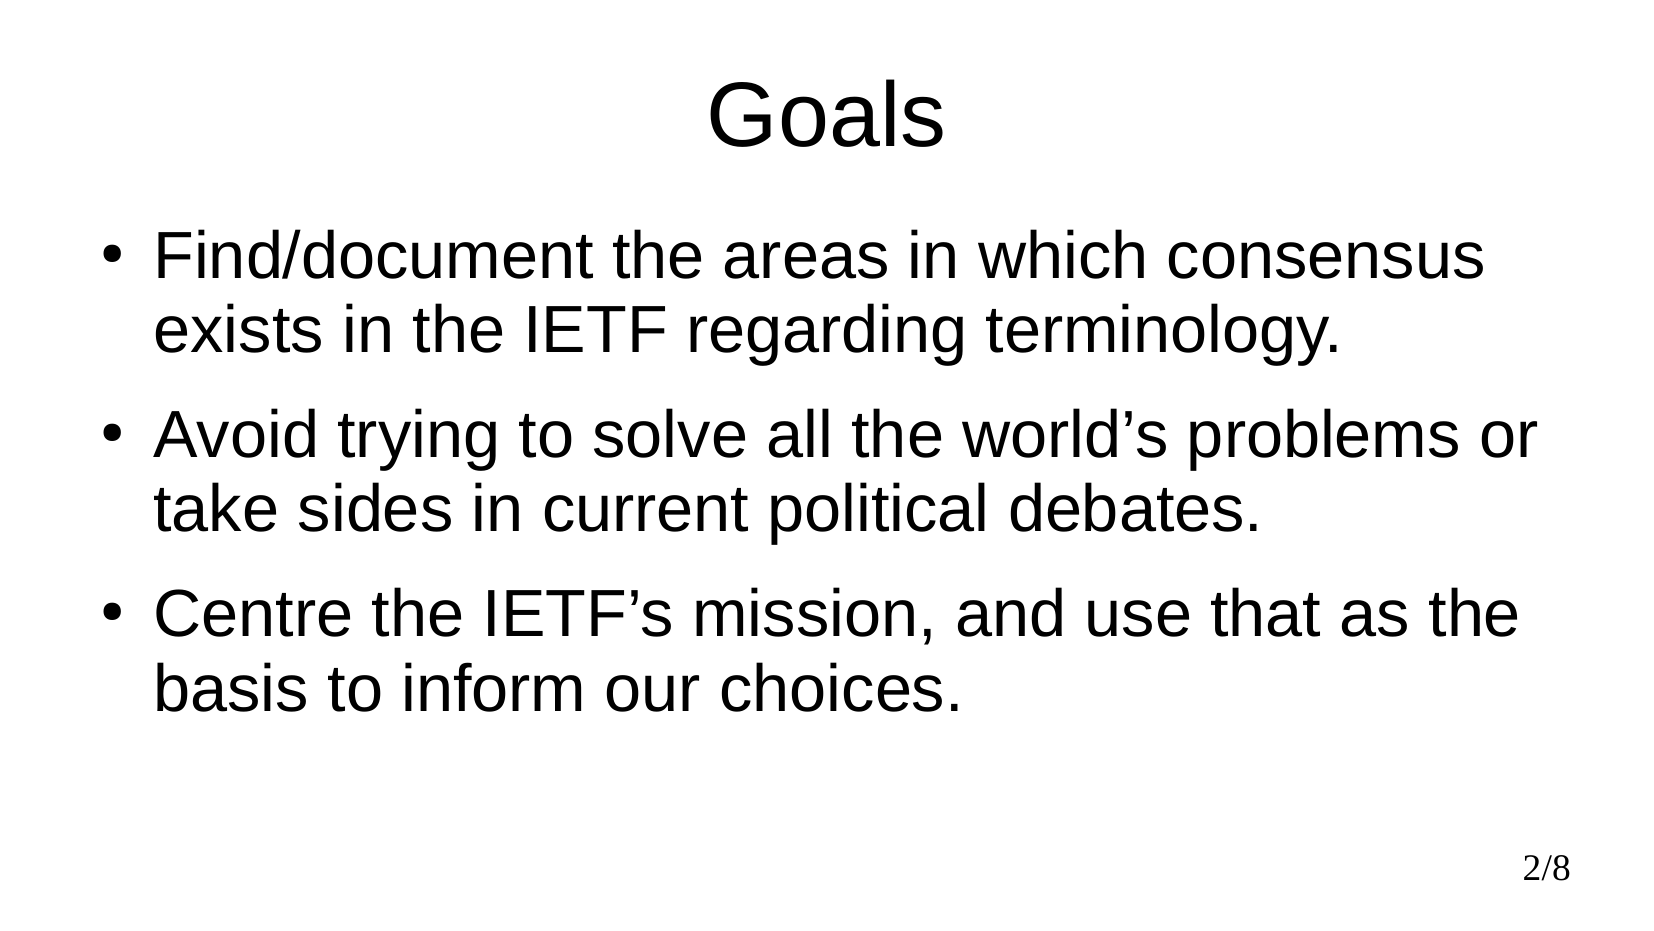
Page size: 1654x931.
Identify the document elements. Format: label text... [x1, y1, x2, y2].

title Goals [82, 37, 1571, 193]
list Find/document the areas in which consensus exists in the IETF regarding terminology. Avoid trying to solve all the world’s problems or take sides in current political debates. Centre the IETF’s mission, and use that as the basis to inform our choices. [82, 217, 1571, 758]
